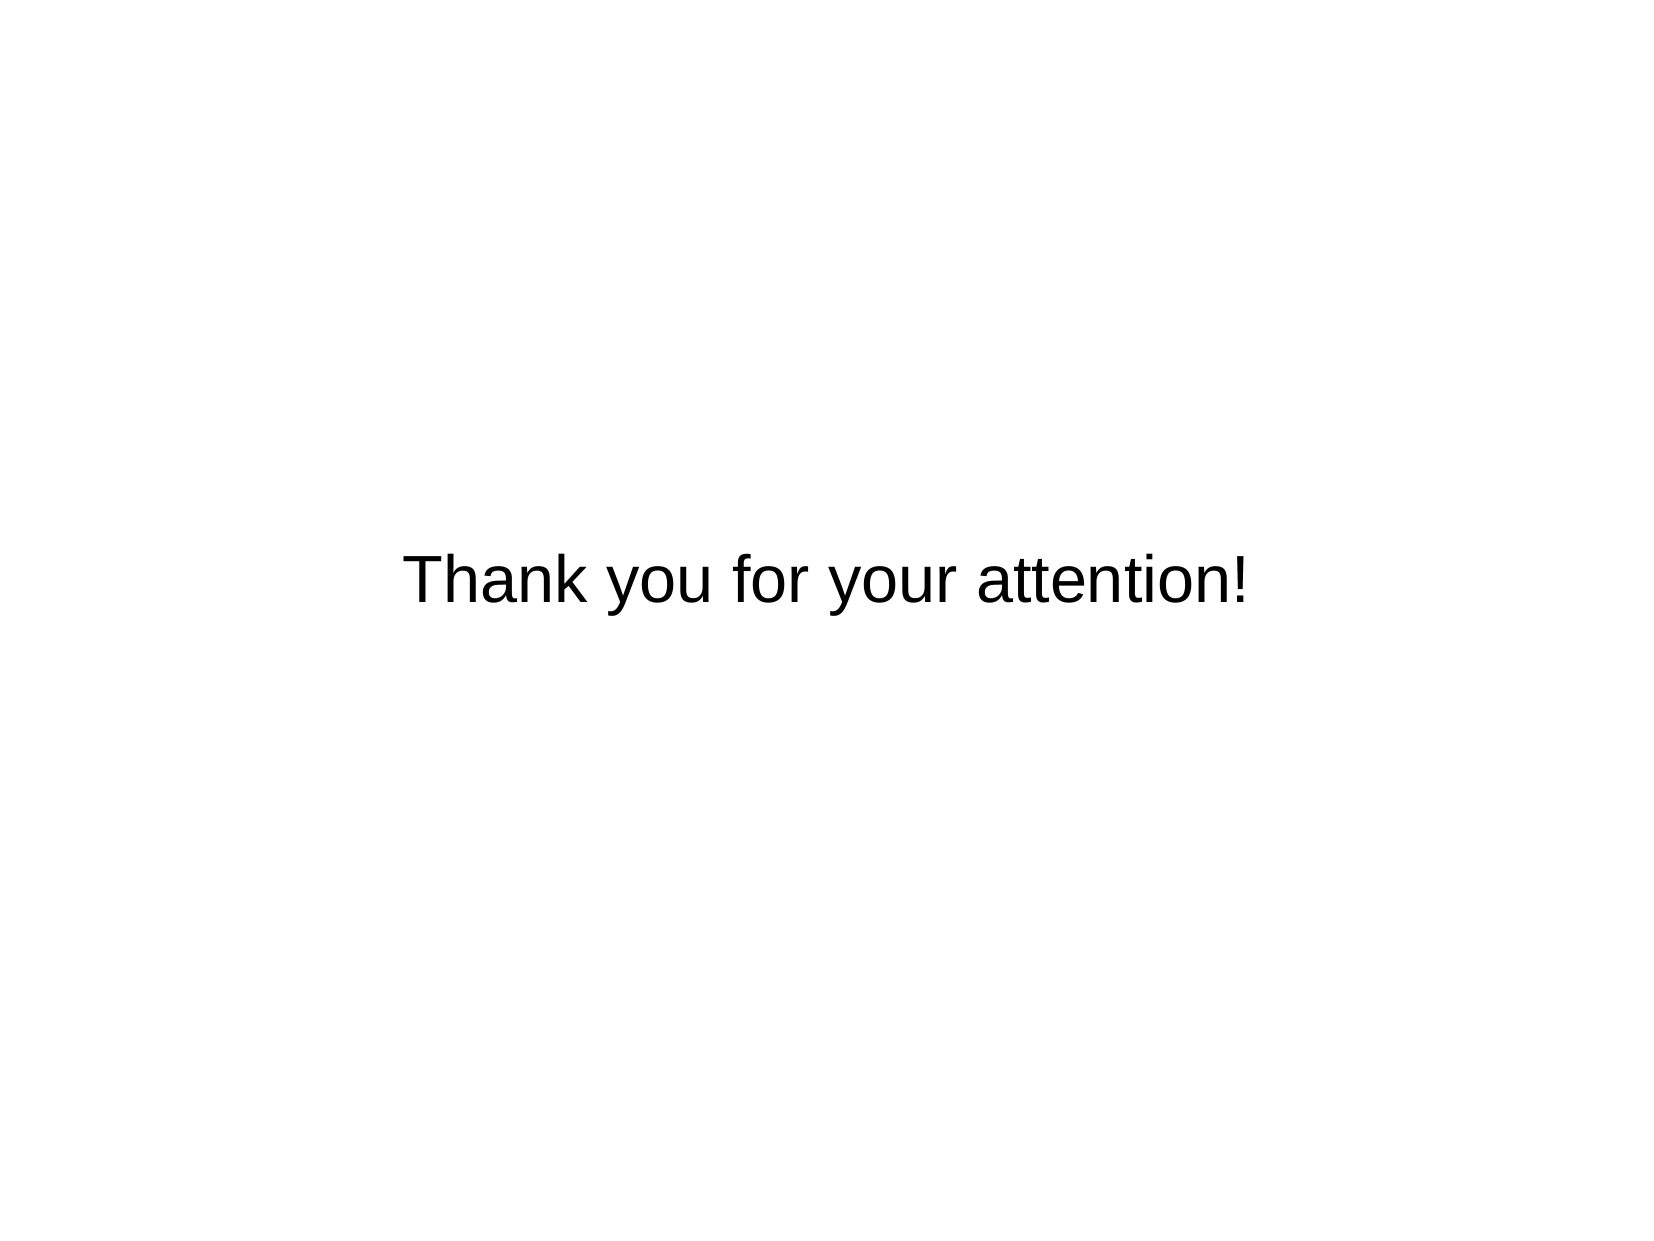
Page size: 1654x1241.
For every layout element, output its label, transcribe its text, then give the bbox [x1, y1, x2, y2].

subtitle Thank you for your attention! [82, 49, 1571, 1109]
